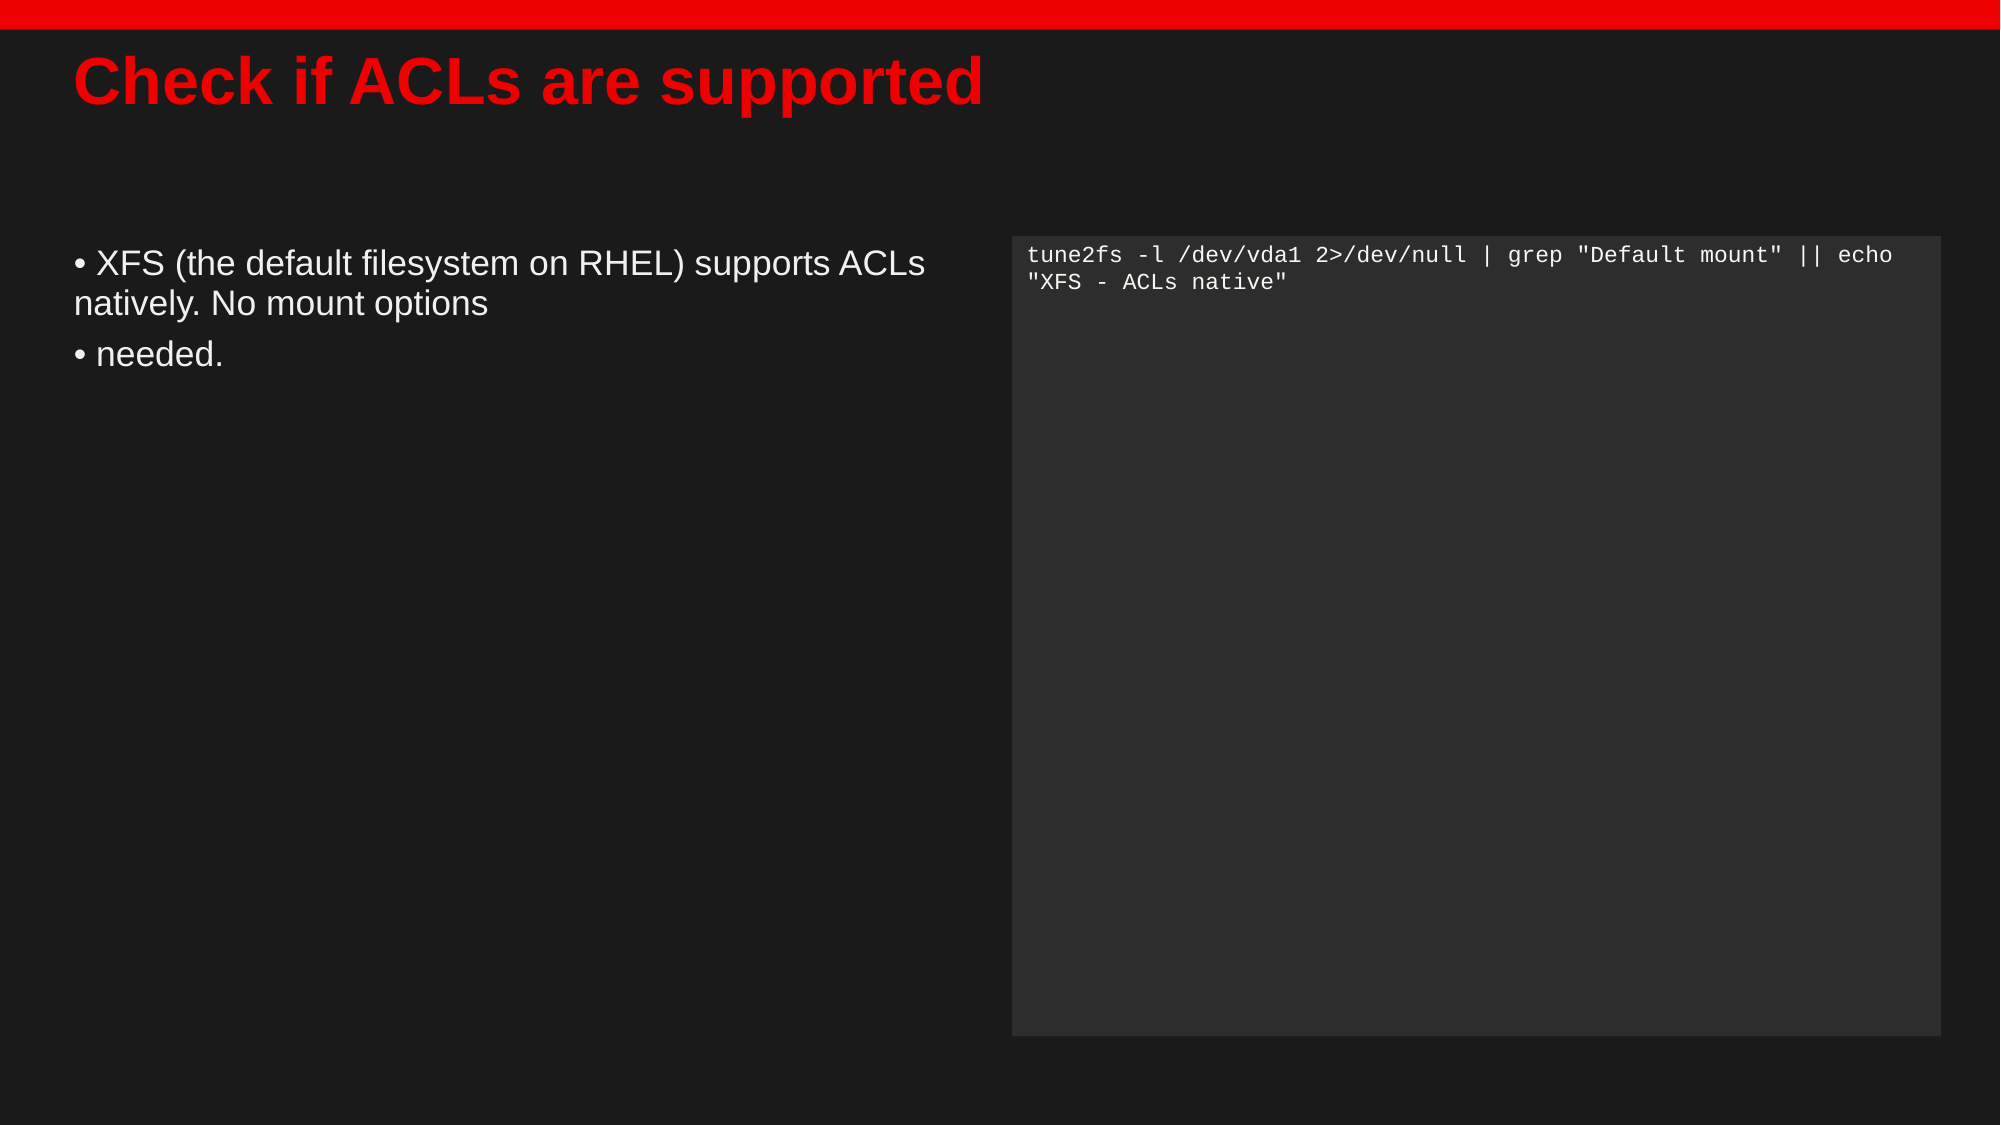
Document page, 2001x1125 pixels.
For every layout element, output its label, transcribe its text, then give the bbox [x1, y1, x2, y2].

text_box tune2fs -l /dev/vda1 2>/dev/null | grep "Default mount" || echo "XFS - ACLs native" [1011, 236, 1942, 1037]
text_box • XFS (the default filesystem on RHEL) supports ACLs natively. No mount options • needed. [59, 236, 989, 1037]
text_box [0, 0, 2001, 30]
text_box Check if ACLs are supported [59, 36, 1942, 208]
